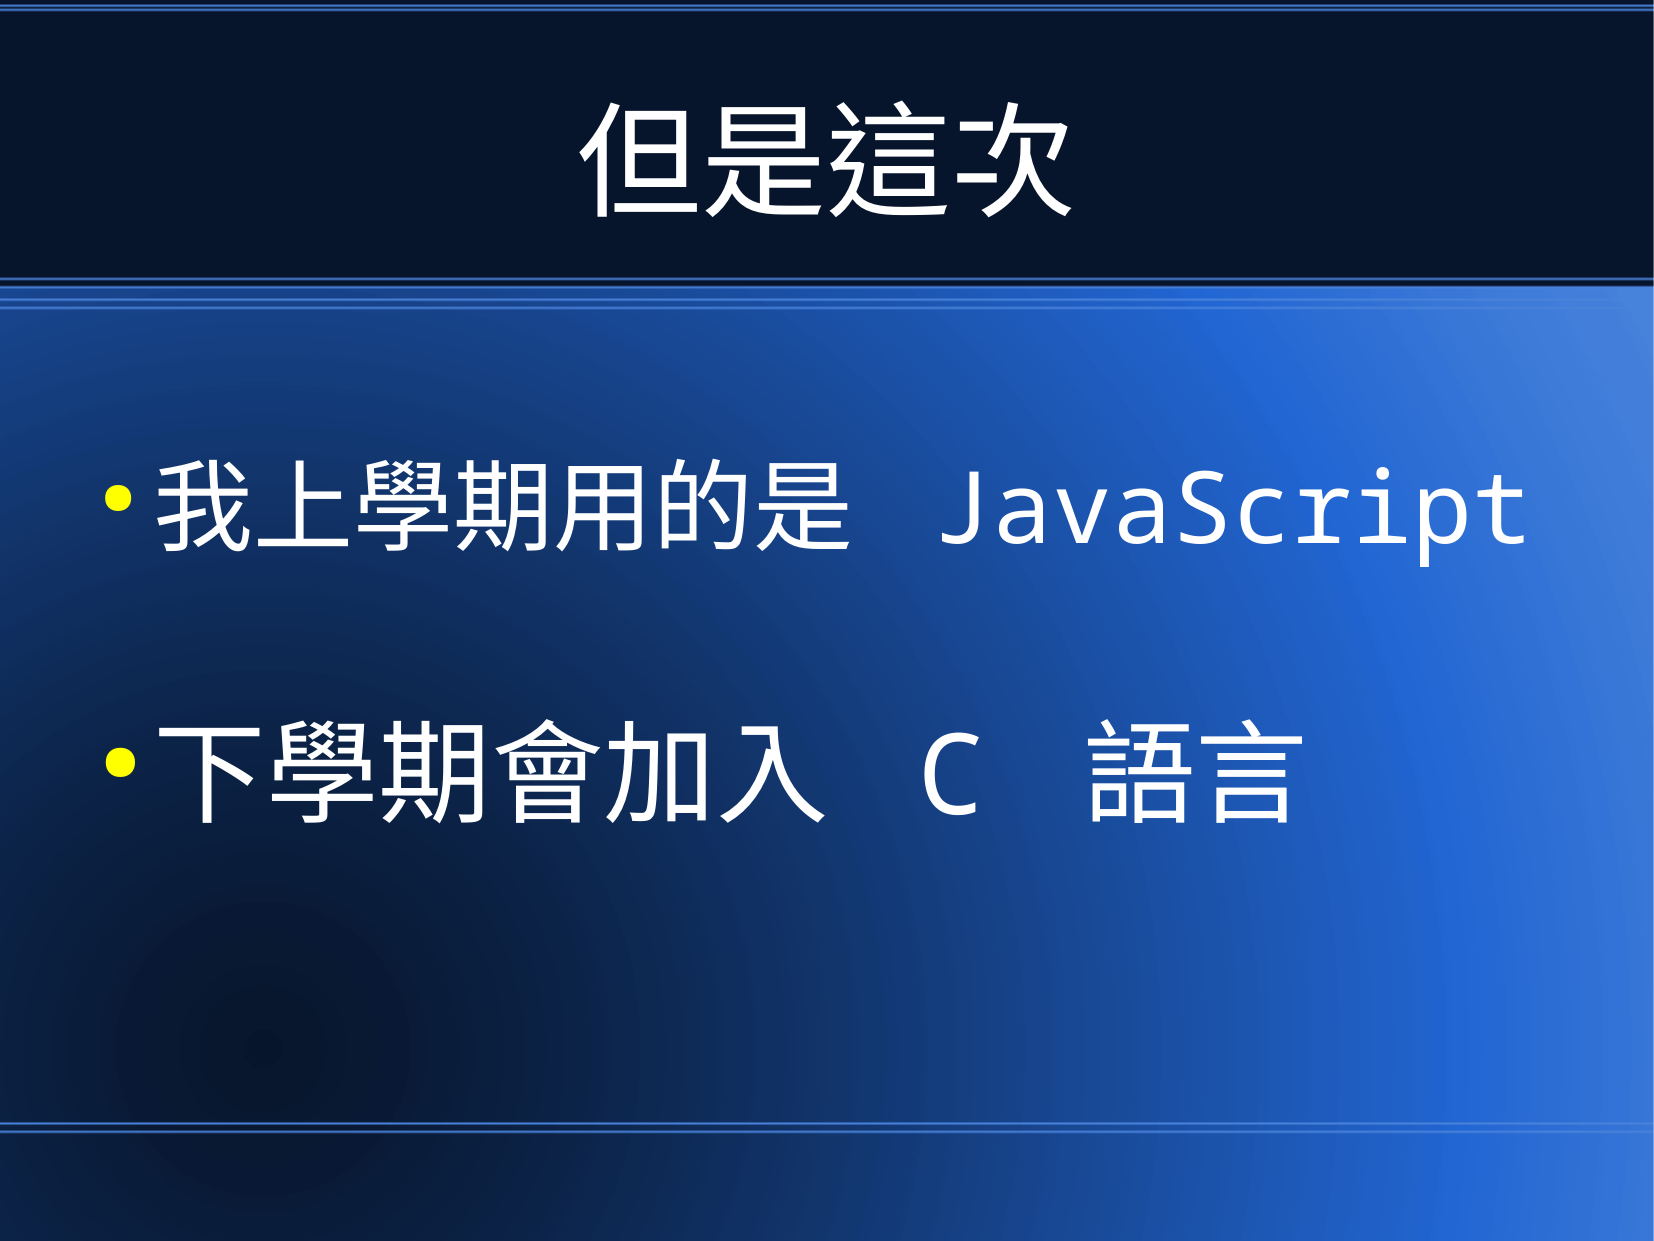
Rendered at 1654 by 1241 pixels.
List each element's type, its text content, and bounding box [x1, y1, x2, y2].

picture [0, 0, 1654, 1241]
title 但是這次 [82, 49, 1571, 257]
list 我上學期用的是 JavaScript 下學期會加入 C 語言 [82, 355, 1571, 1241]
